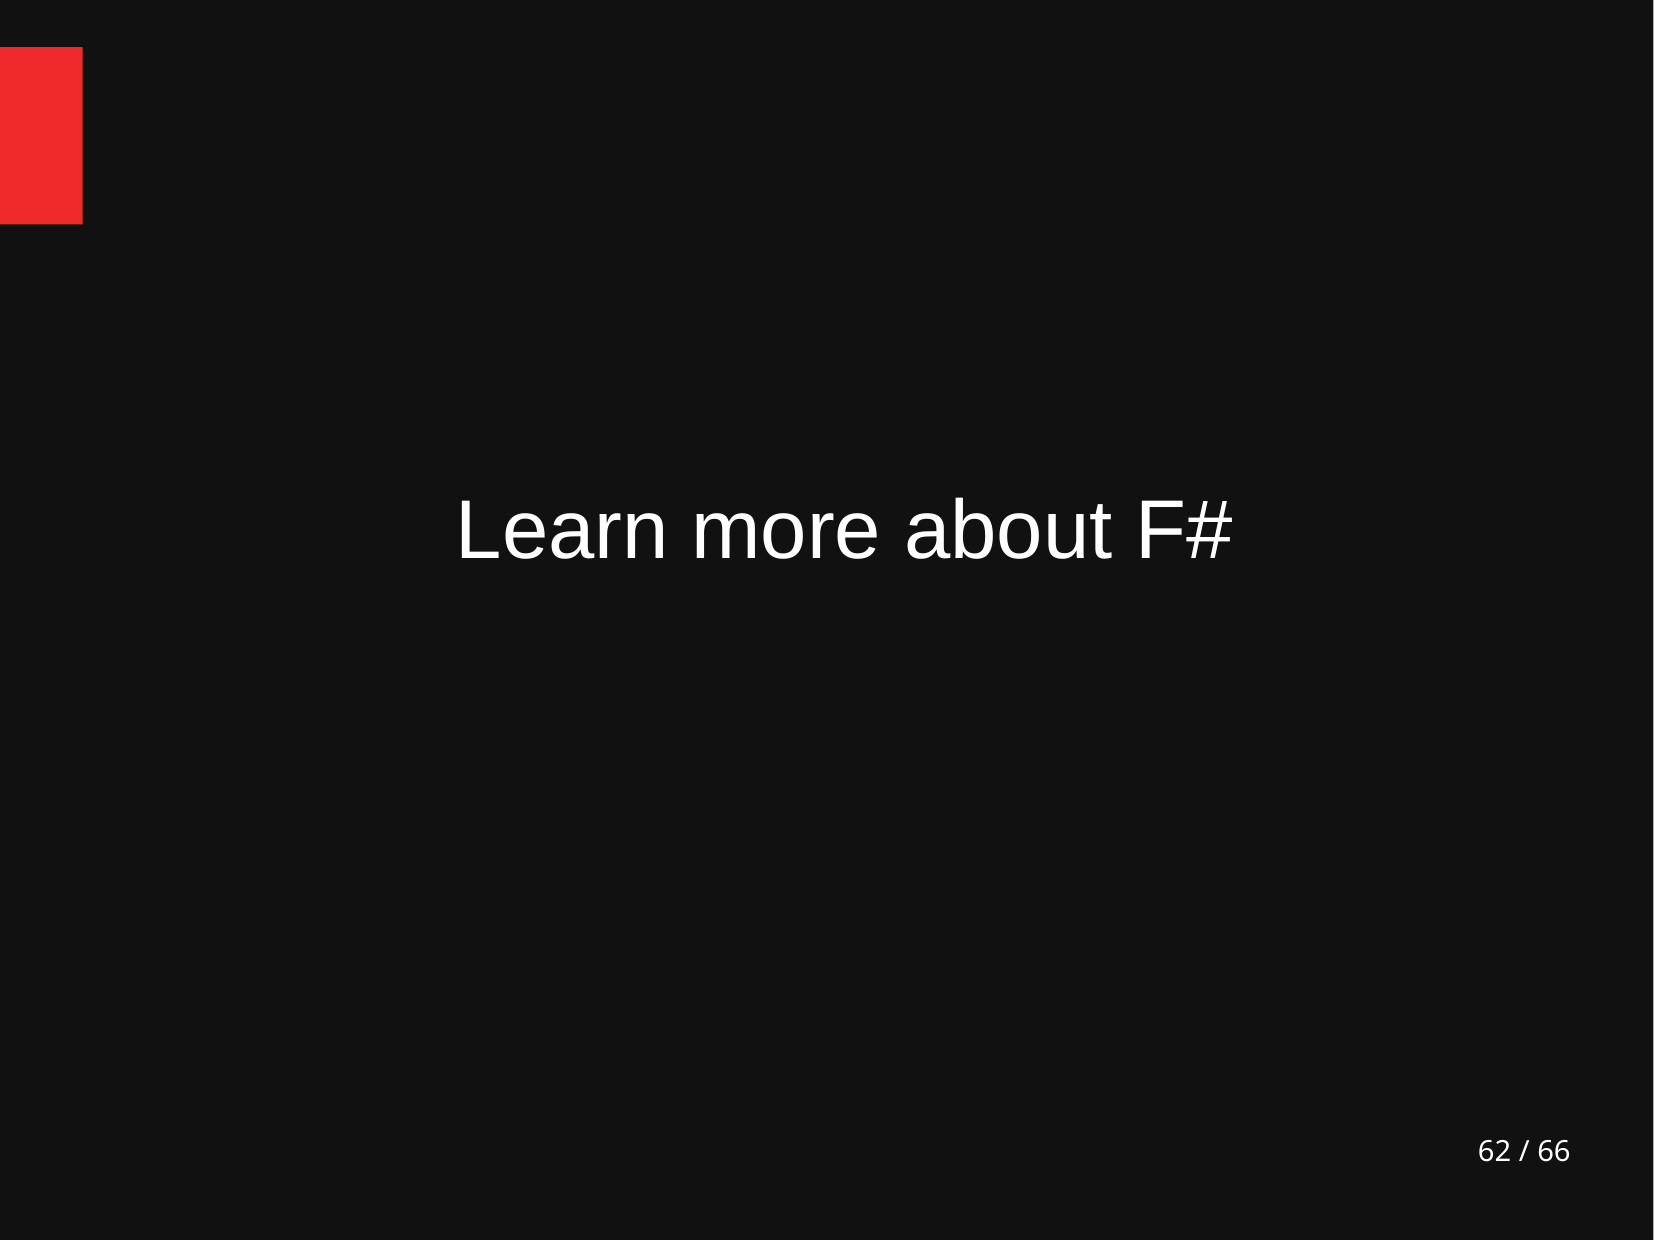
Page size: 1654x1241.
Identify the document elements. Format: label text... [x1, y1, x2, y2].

subtitle Learn more about F# [118, 49, 1571, 1010]
